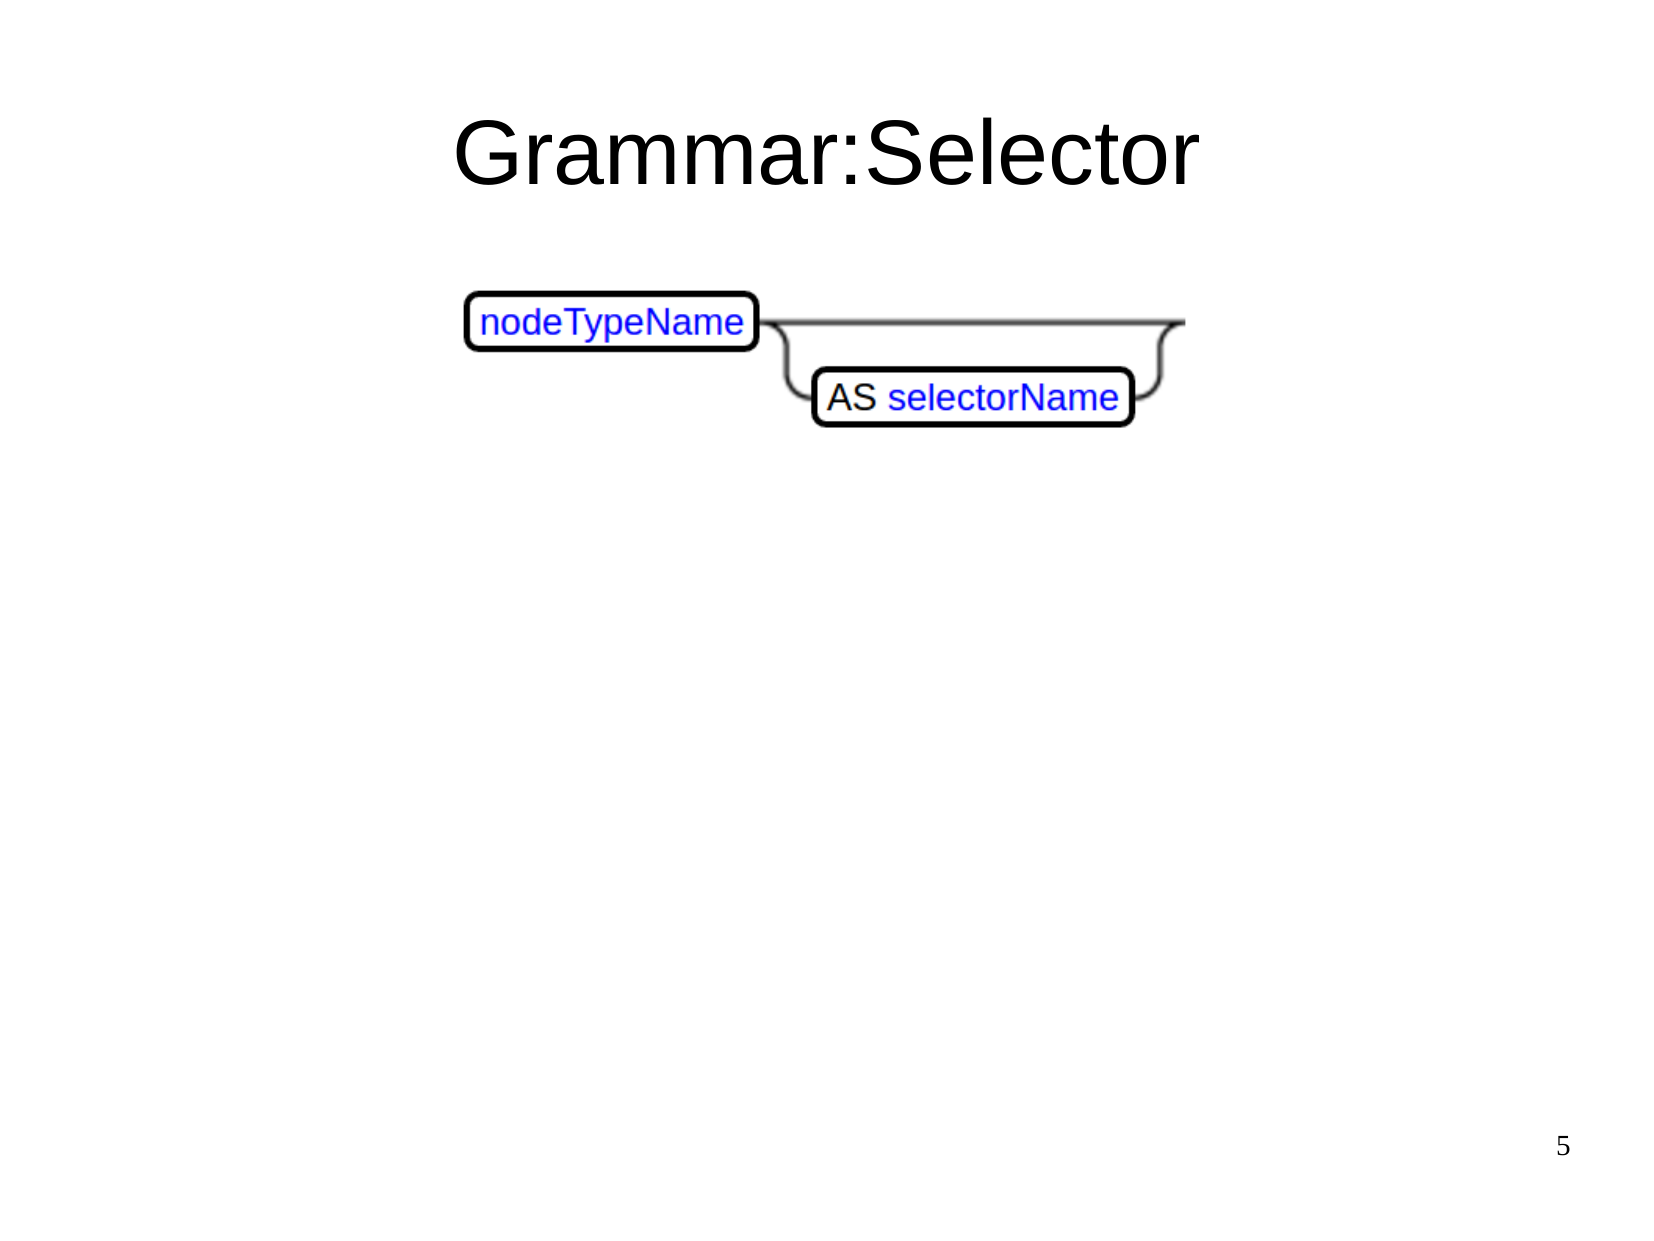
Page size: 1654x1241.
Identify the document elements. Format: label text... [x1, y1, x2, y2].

picture [428, 269, 1231, 508]
title Grammar:Selector [82, 49, 1571, 257]
